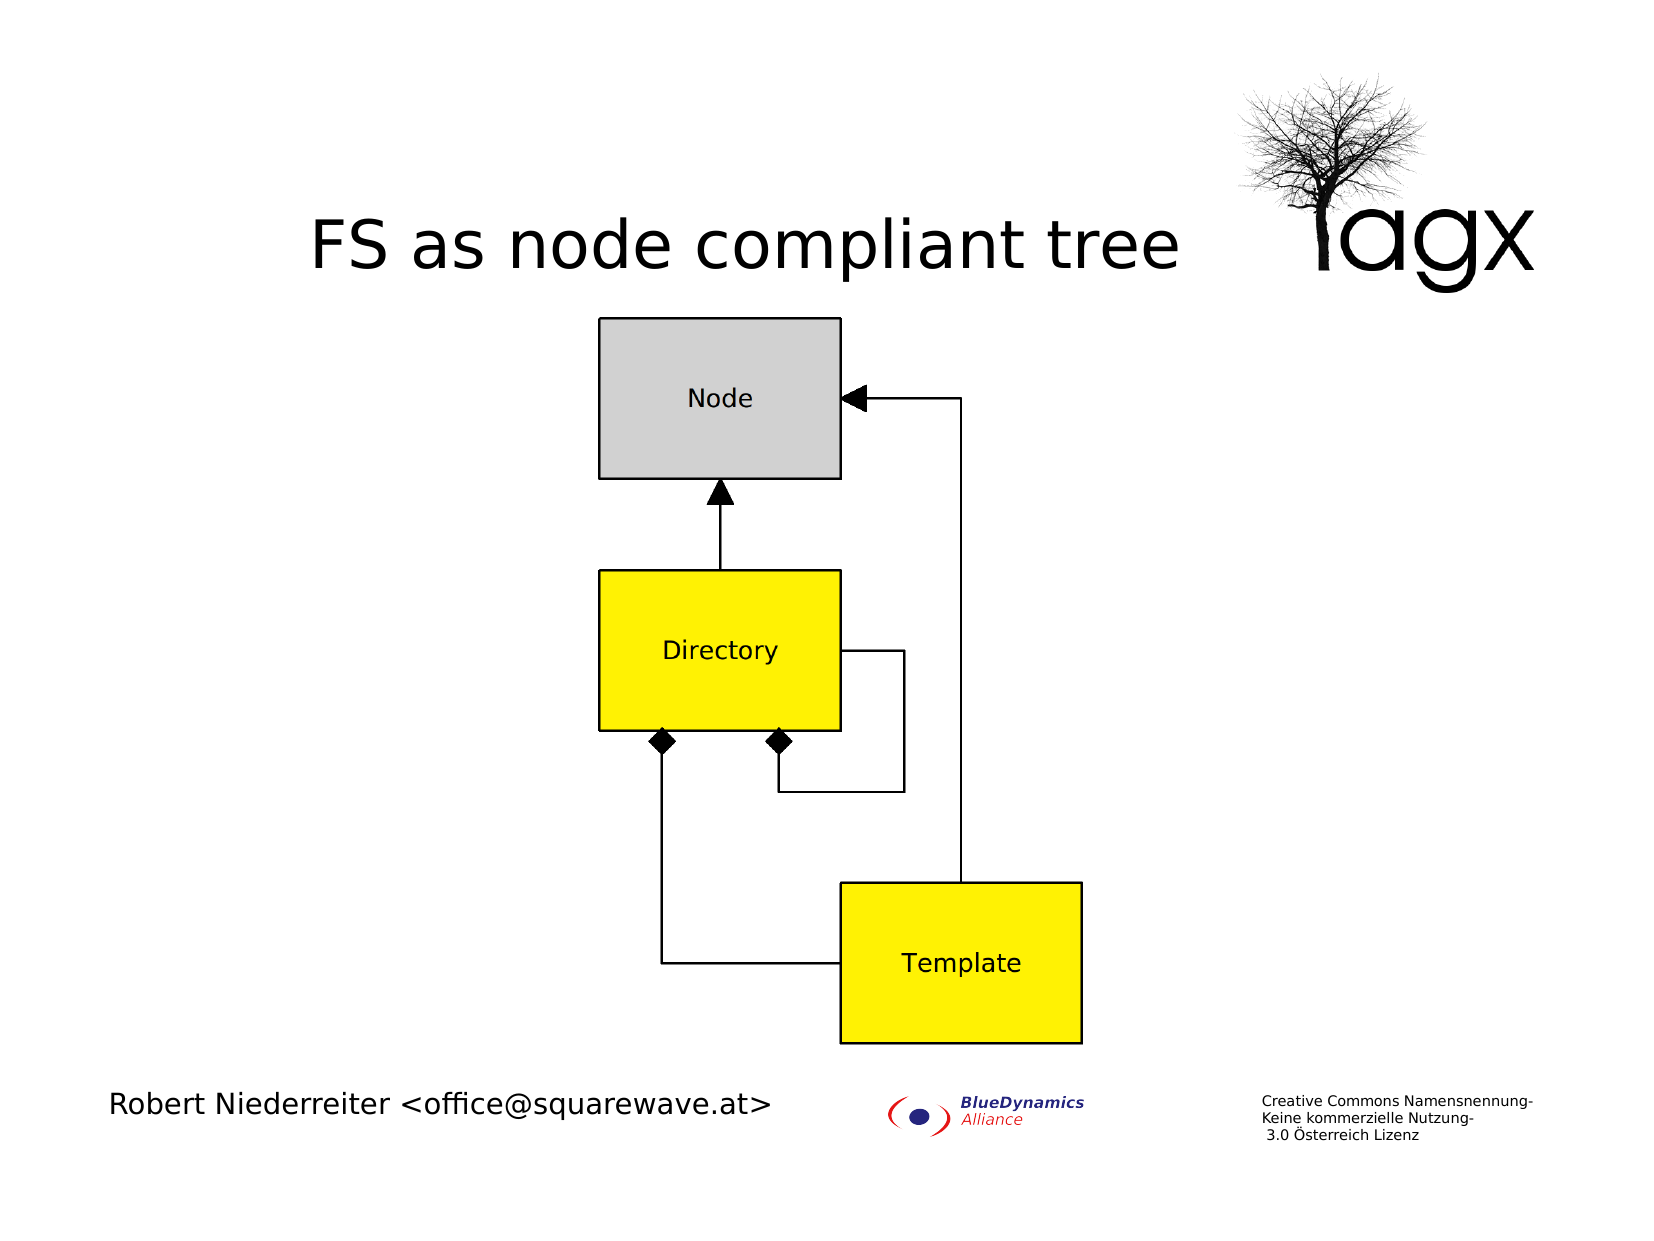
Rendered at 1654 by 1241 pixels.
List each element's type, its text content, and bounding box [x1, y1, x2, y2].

title FS as node compliant tree [81, 52, 1182, 284]
picture [888, 1096, 1084, 1137]
picture [593, 312, 1087, 1049]
picture [1220, 62, 1549, 293]
